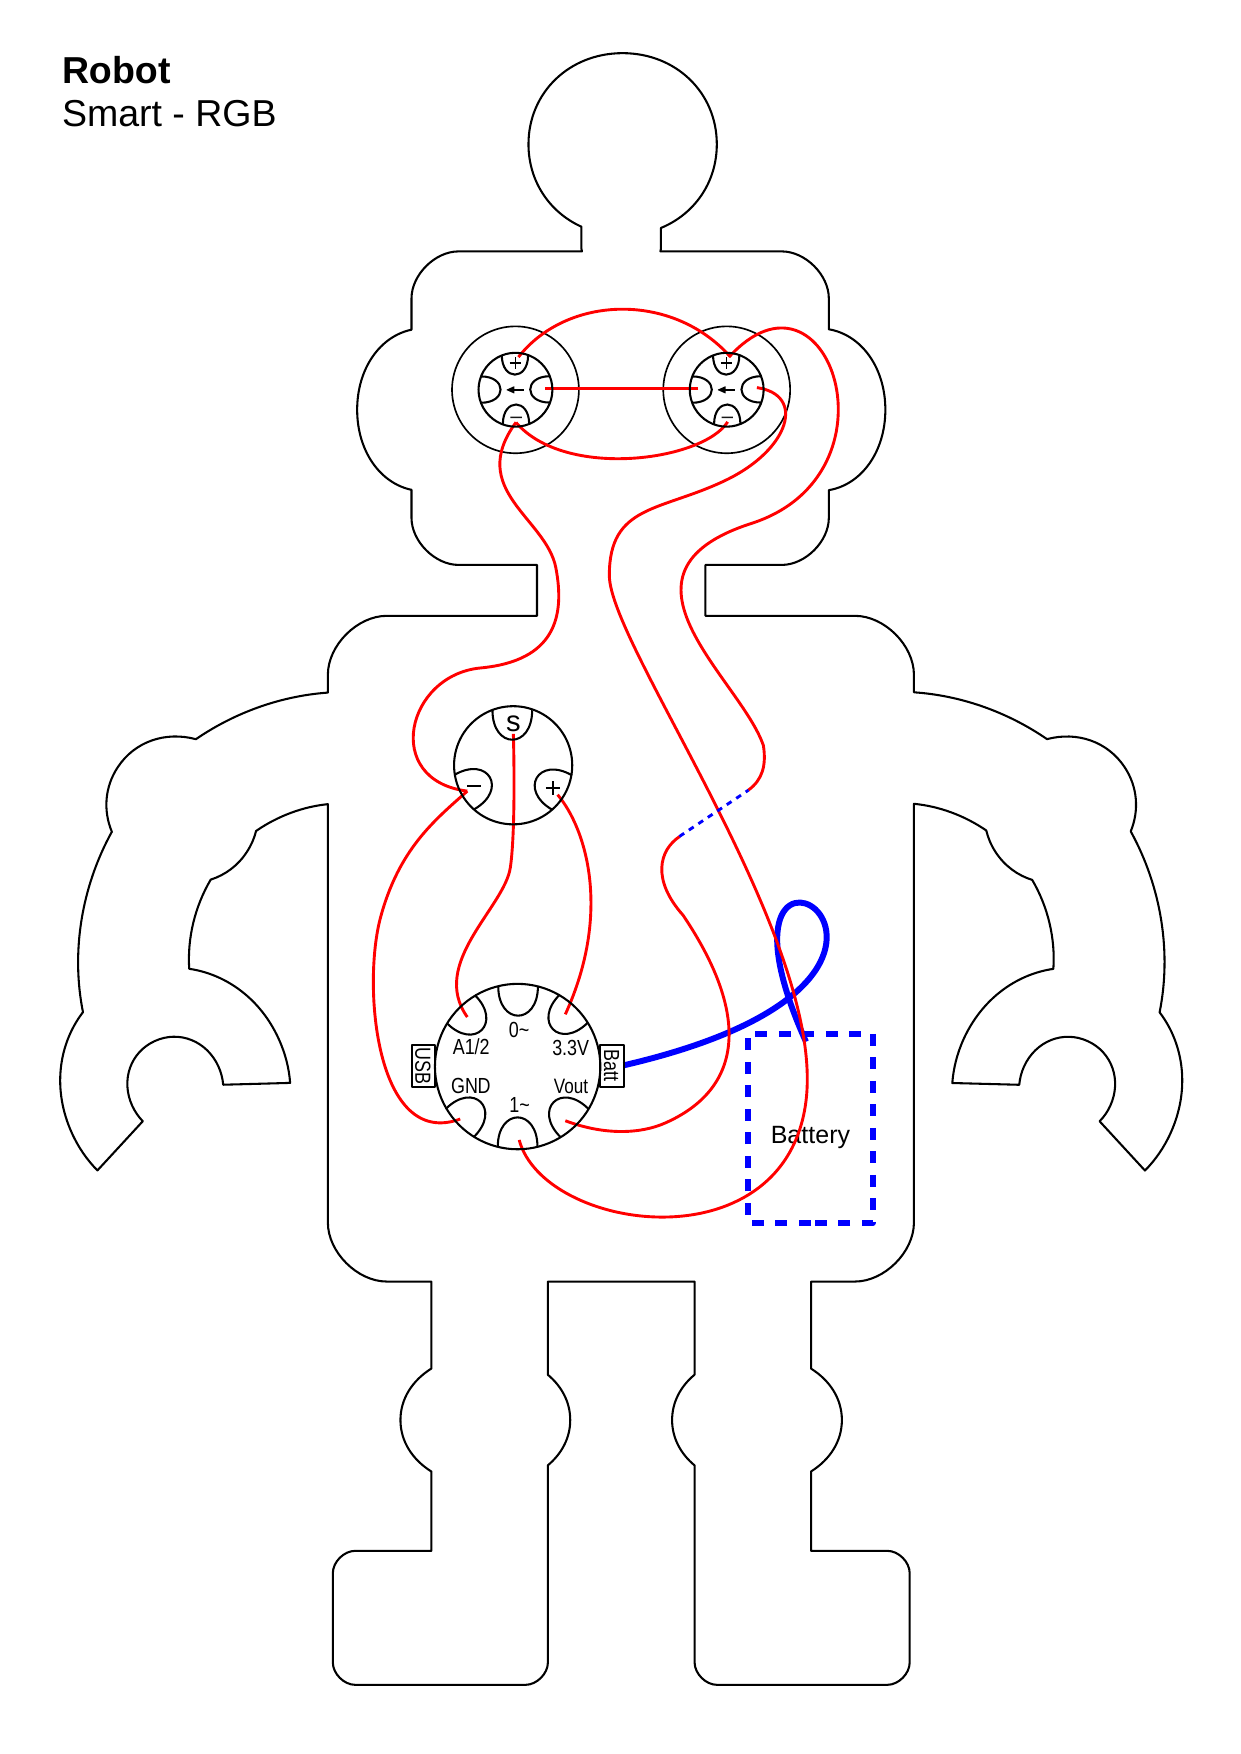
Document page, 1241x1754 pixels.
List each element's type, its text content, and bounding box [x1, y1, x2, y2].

text_box 3.3V [556, 1039, 586, 1057]
text_box USB [411, 1045, 435, 1087]
text_box 0~ [510, 1023, 516, 1036]
text_box 1~ [506, 1094, 533, 1116]
text_box GND [447, 1076, 494, 1095]
text_box 0~ [510, 1018, 534, 1041]
text_box Battery [748, 1033, 873, 1223]
text_box Vout [553, 1077, 589, 1096]
text_box Robot Smart - RGB [47, 42, 331, 142]
text_box A1/2 [451, 1034, 492, 1059]
text_box s [501, 708, 526, 734]
text_box Batt [600, 1045, 624, 1087]
